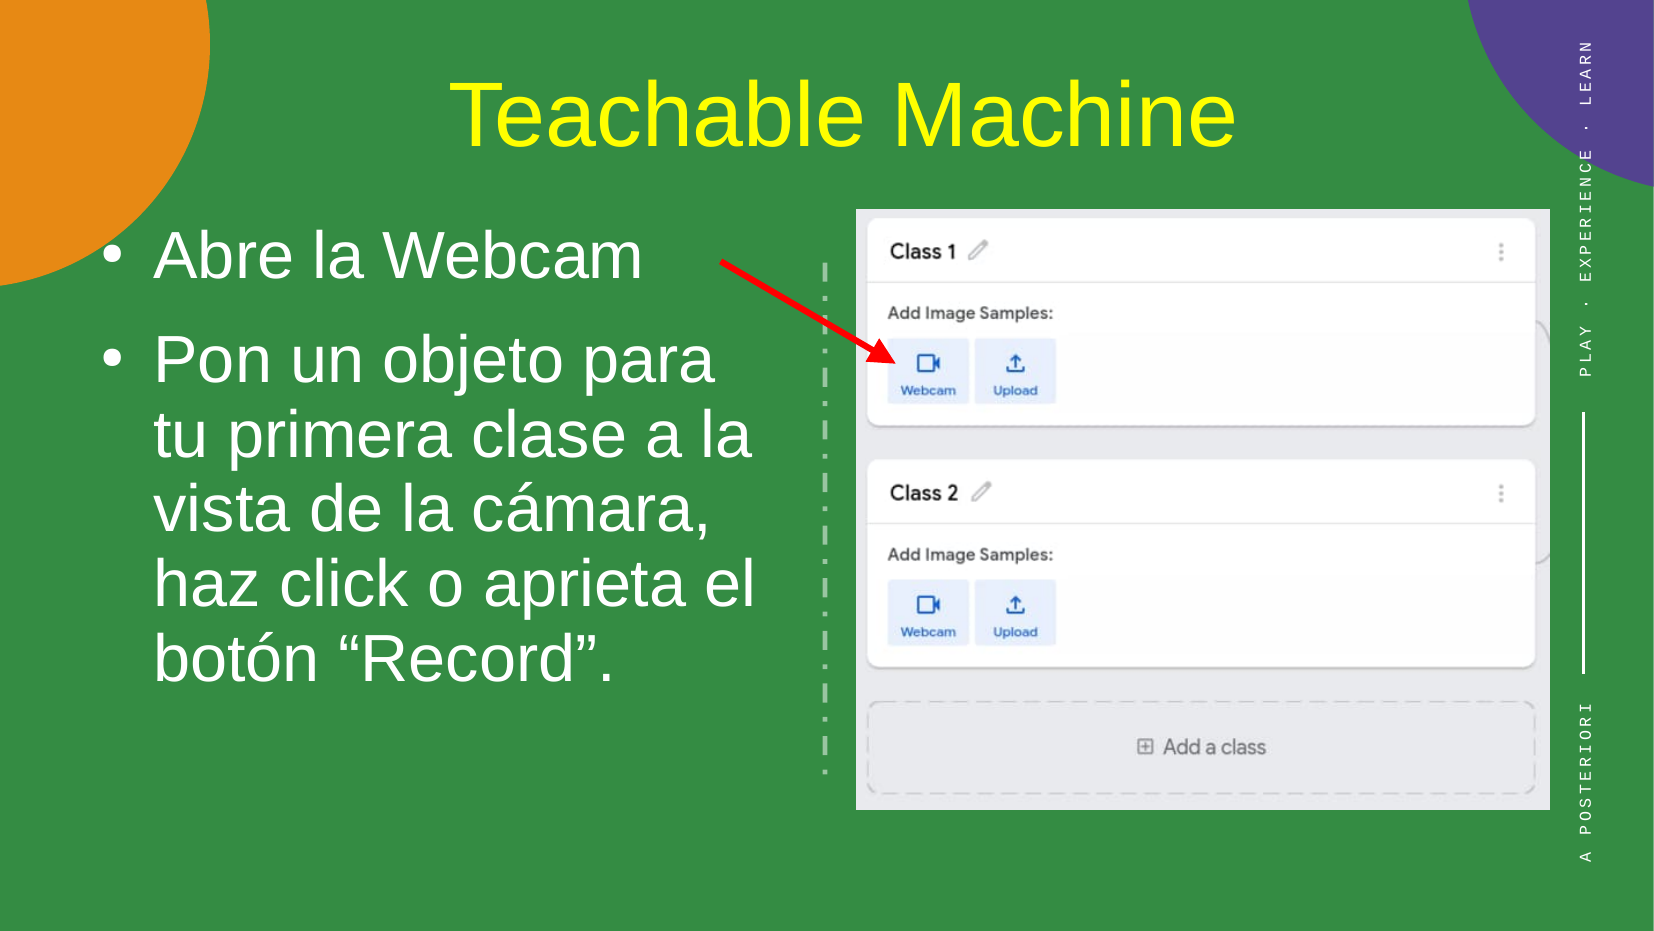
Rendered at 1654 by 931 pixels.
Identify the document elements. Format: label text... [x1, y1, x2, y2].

picture [856, 209, 1550, 810]
list Abre la Webcam Pon un objeto para tu primera clase a la vista de la cámara, haz click o aprieta el botón “Record”. [82, 217, 788, 758]
title Teachable Machine [187, 37, 1501, 193]
